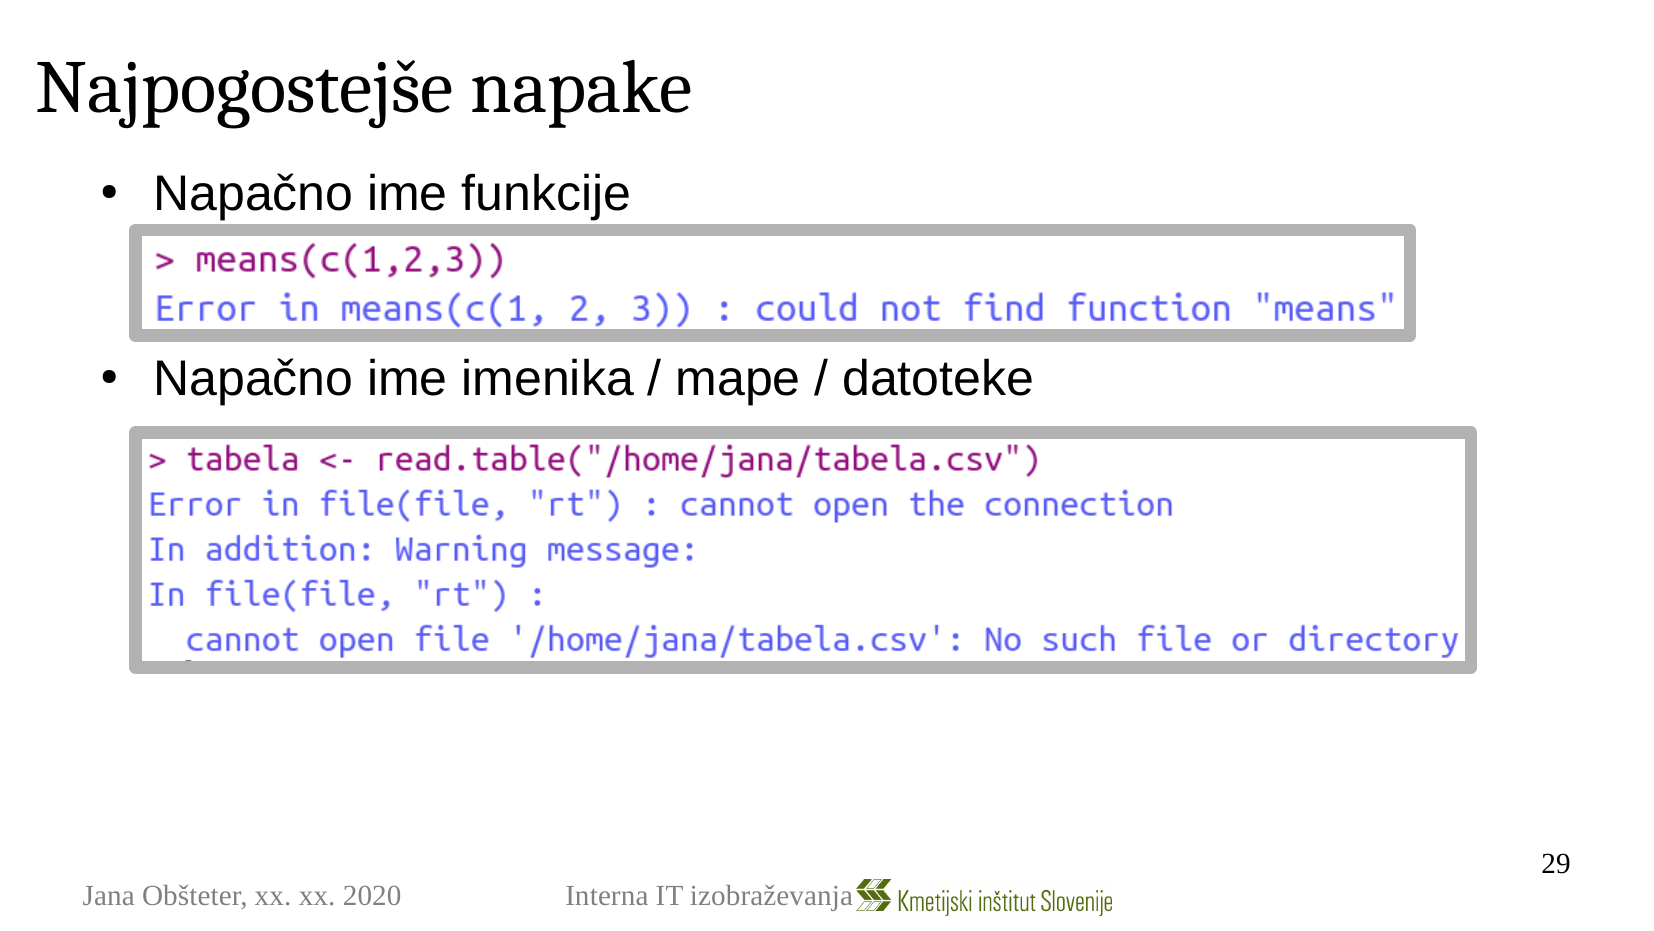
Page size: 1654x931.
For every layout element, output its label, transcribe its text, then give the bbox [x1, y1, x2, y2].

title Najpogostejše napake [35, 21, 1524, 154]
picture [141, 236, 1404, 330]
picture [141, 438, 1465, 662]
list Napačno ime funkcije Napačno ime imenika / mape / datoteke [82, 165, 1571, 863]
picture [856, 879, 1112, 916]
